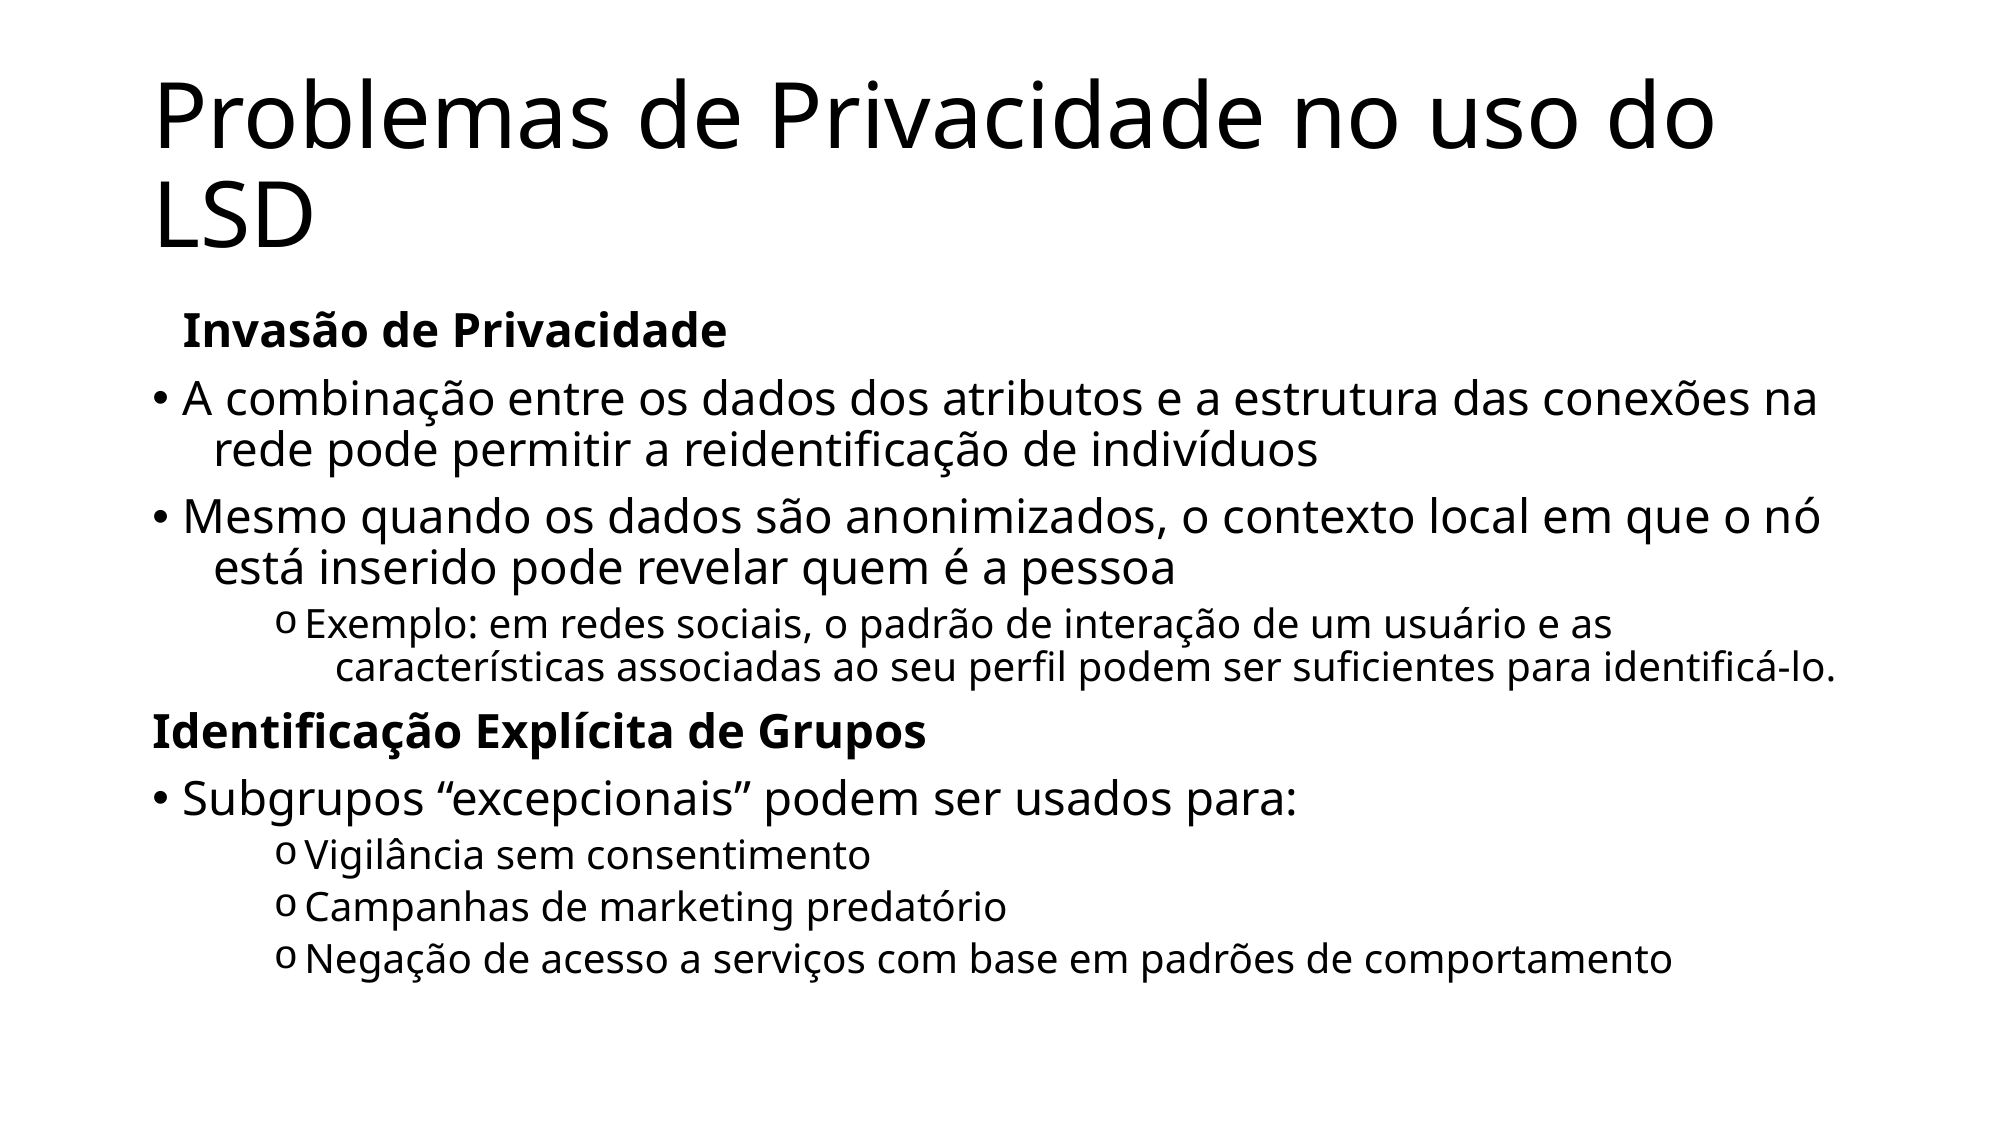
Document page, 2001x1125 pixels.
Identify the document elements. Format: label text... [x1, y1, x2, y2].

title Problemas de Privacidade no uso do LSD [137, 59, 1863, 278]
list Invasão de Privacidade A combinação entre os dados dos atributos e a estrutura das conexões na rede pode permitir a reidentificação de indivíduos Mesmo quando os dados são anonimizados, o contexto local em que o nó está inserido pode revelar quem é a pessoa Exemplo: em redes sociais, o padrão de interação de um usuário e as características associadas ao seu perfil podem ser suficientes para identificá-lo. Identificação Explícita de Grupos Subgrupos “excepcionais” podem ser usados para: Vigilância sem consentimento Campanhas de marketing predatório Negação de acesso a serviços com base em padrões de comportamento [137, 299, 1863, 1014]
